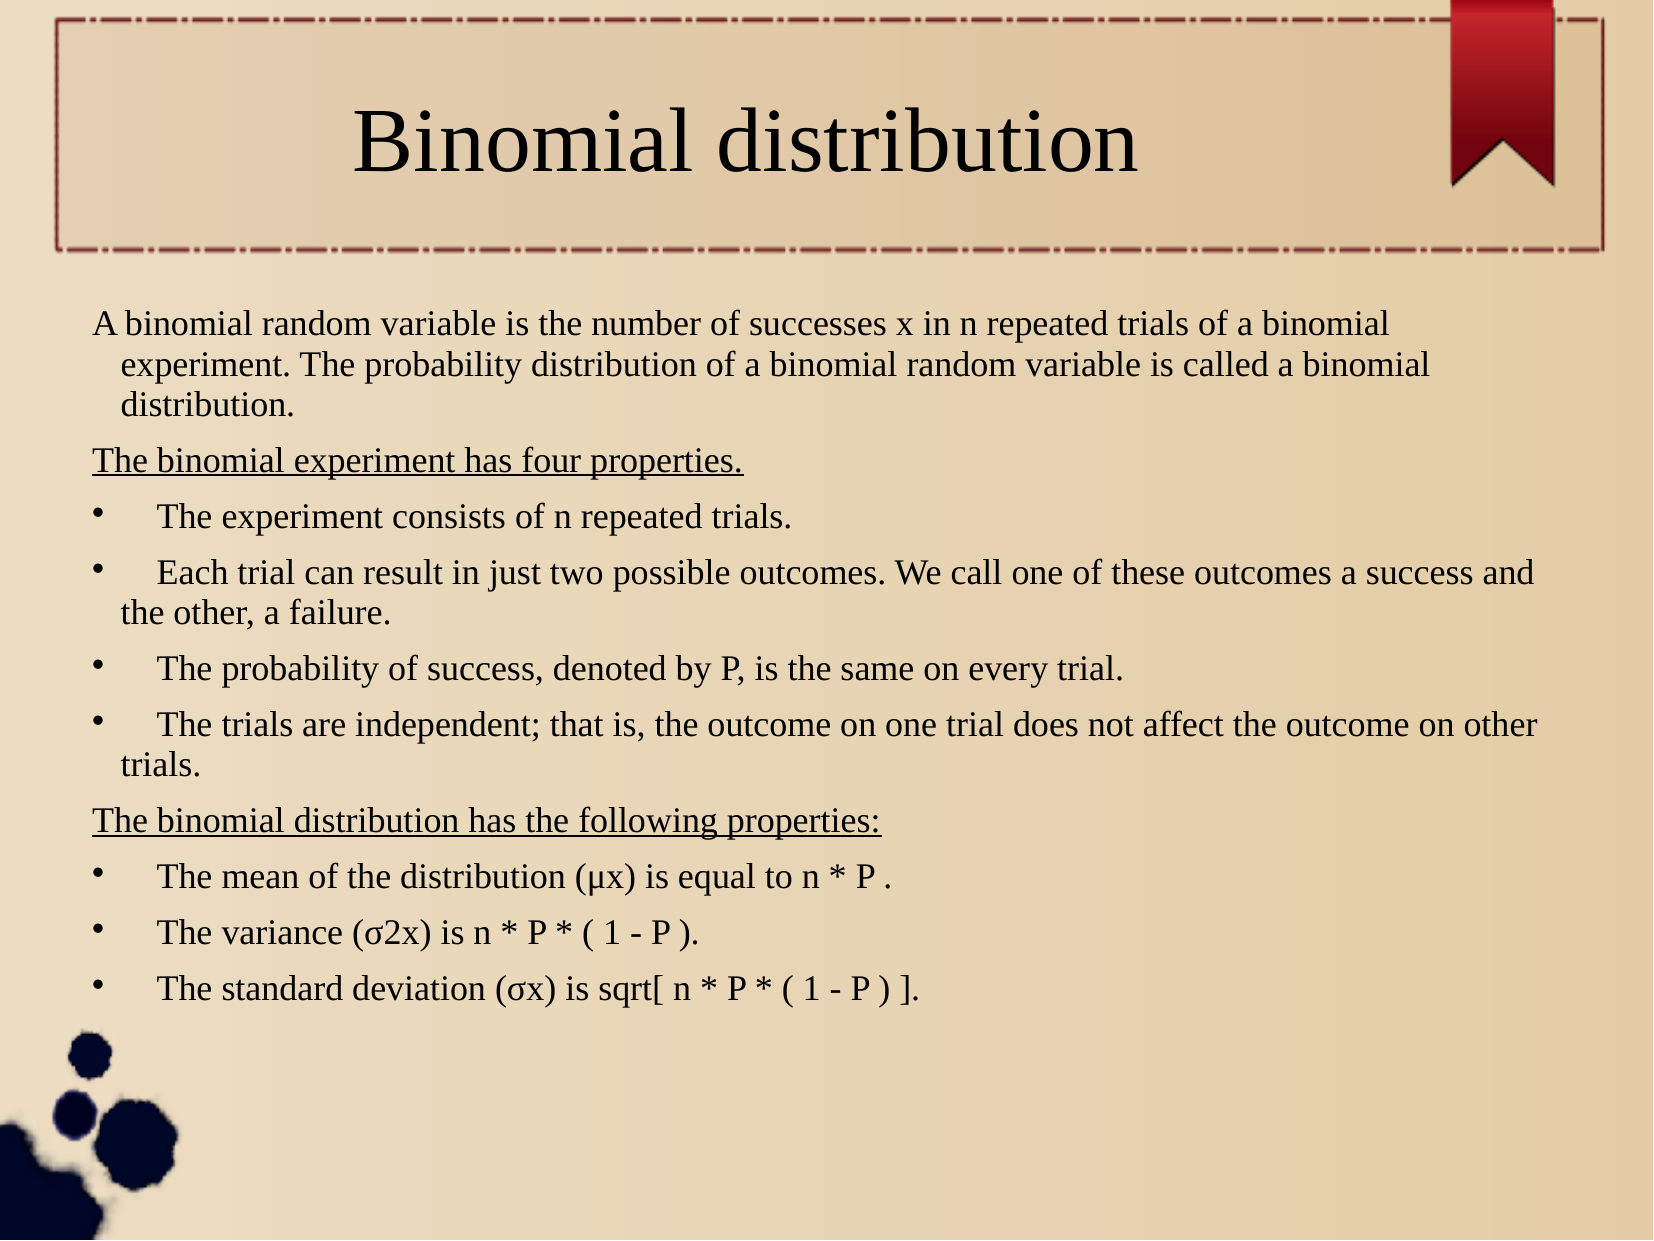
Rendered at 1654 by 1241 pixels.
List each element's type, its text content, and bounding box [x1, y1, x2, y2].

list A binomial random variable is the number of successes x in n repeated trials of a binomial experiment. The probability distribution of a binomial random variable is called a binomial distribution. The binomial experiment has four properties. The experiment consists of n repeated trials. Each trial can result in just two possible outcomes. We call one of these outcomes a success and the other, a failure. The probability of success, denoted by P, is the same on every trial. The trials are independent; that is, the outcome on one trial does not affect the outcome on other trials. The binomial distribution has the following properties: The mean of the distribution (μx) is equal to n * P . The variance (σ2x) is n * P * ( 1 - P ). The standard deviation (σx) is sqrt[ n * P * ( 1 - P ) ]. [82, 299, 1571, 1019]
picture [0, 0, 1654, 1240]
title Binomial distribution [82, 47, 1412, 229]
